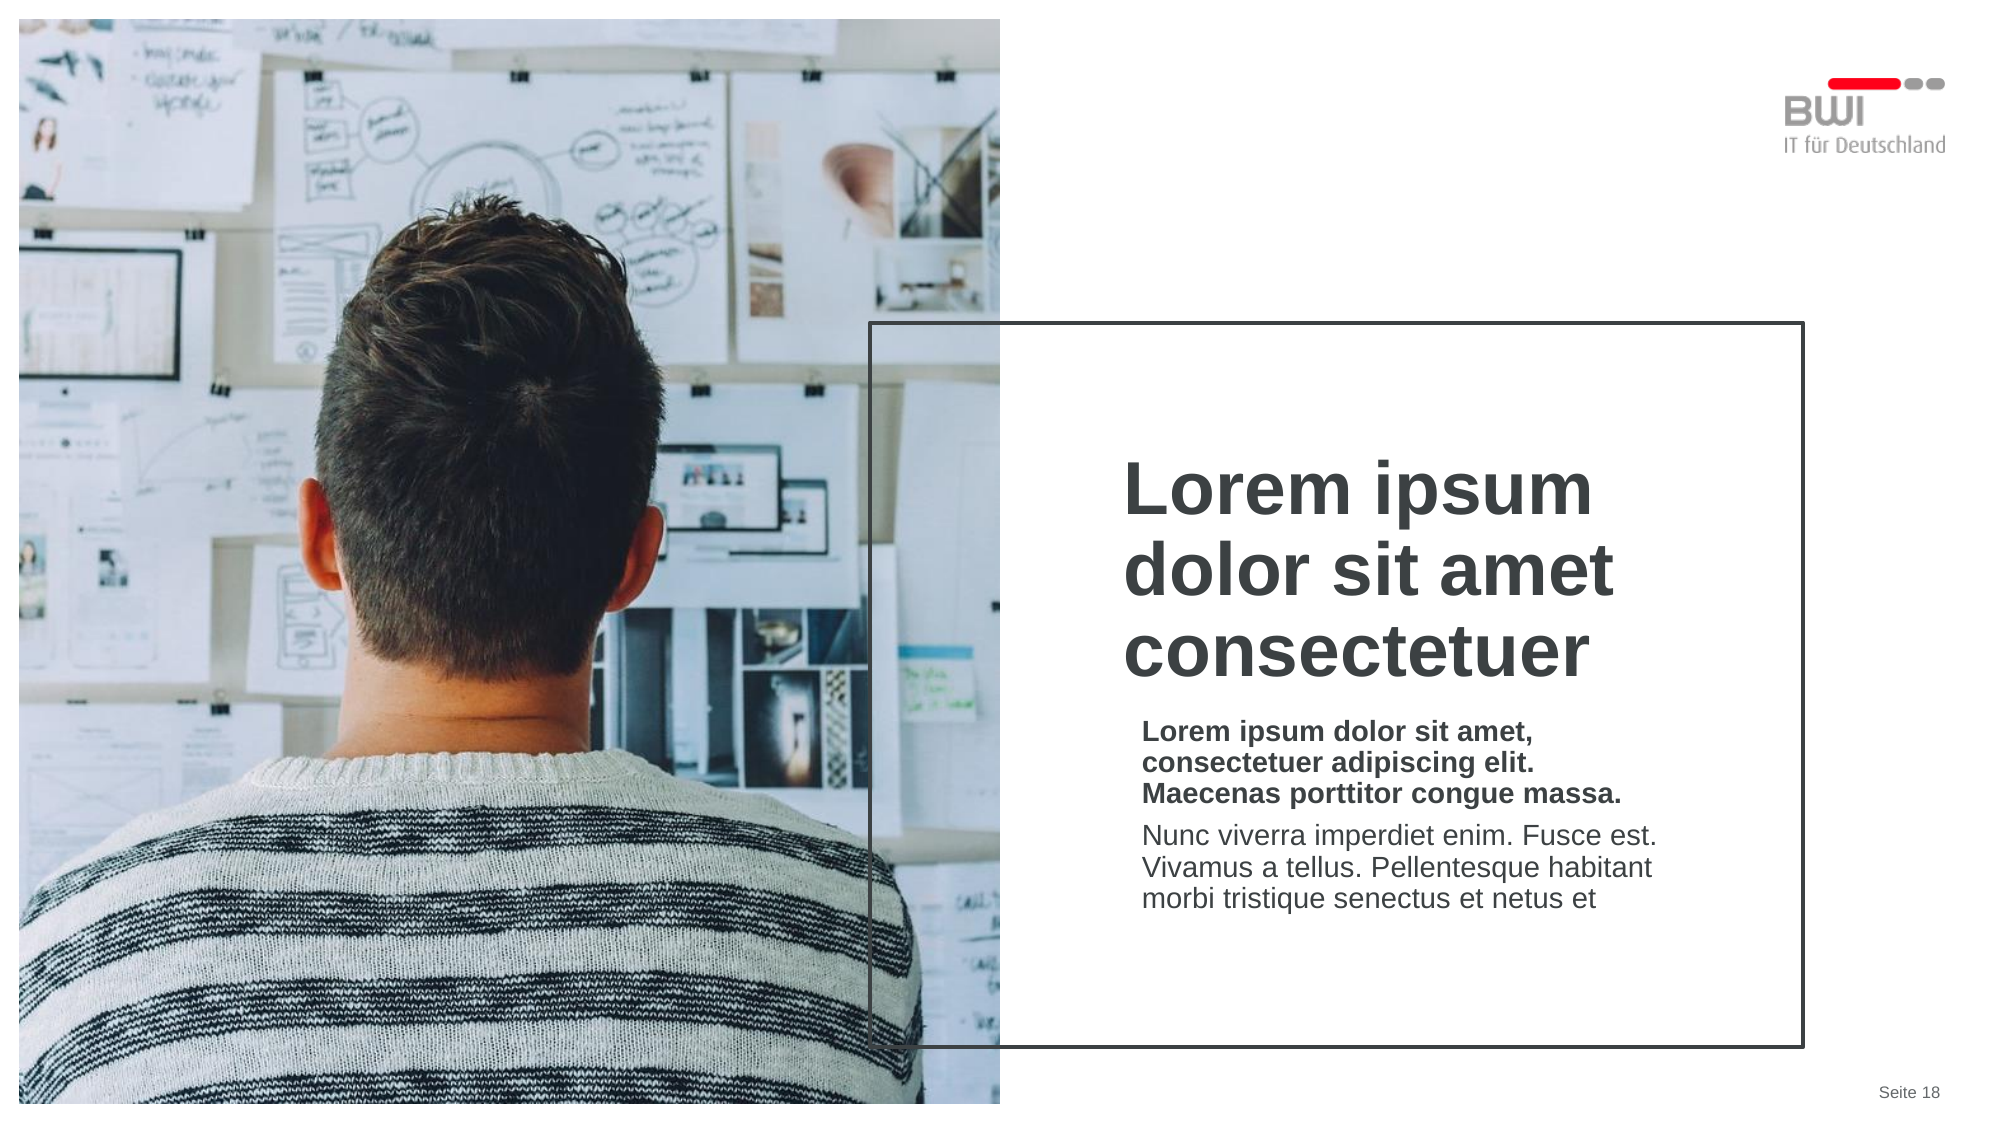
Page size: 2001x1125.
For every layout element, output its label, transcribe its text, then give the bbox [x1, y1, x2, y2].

picture [19, 19, 1000, 1104]
title Lorem ipsum dolor sit amet consectetuer [870, 322, 1804, 1047]
slide_number Seite <number> [1820, 1079, 1945, 1104]
picture [1785, 78, 1945, 153]
list Lorem ipsum dolor sit amet, consectetuer adipiscing elit. Maecenas porttitor congue massa. Nunc viverra imperdiet enim. Fusce est. Vivamus a tellus. Pellentesque habitant morbi tristique senectus et netus et [1141, 716, 1733, 976]
